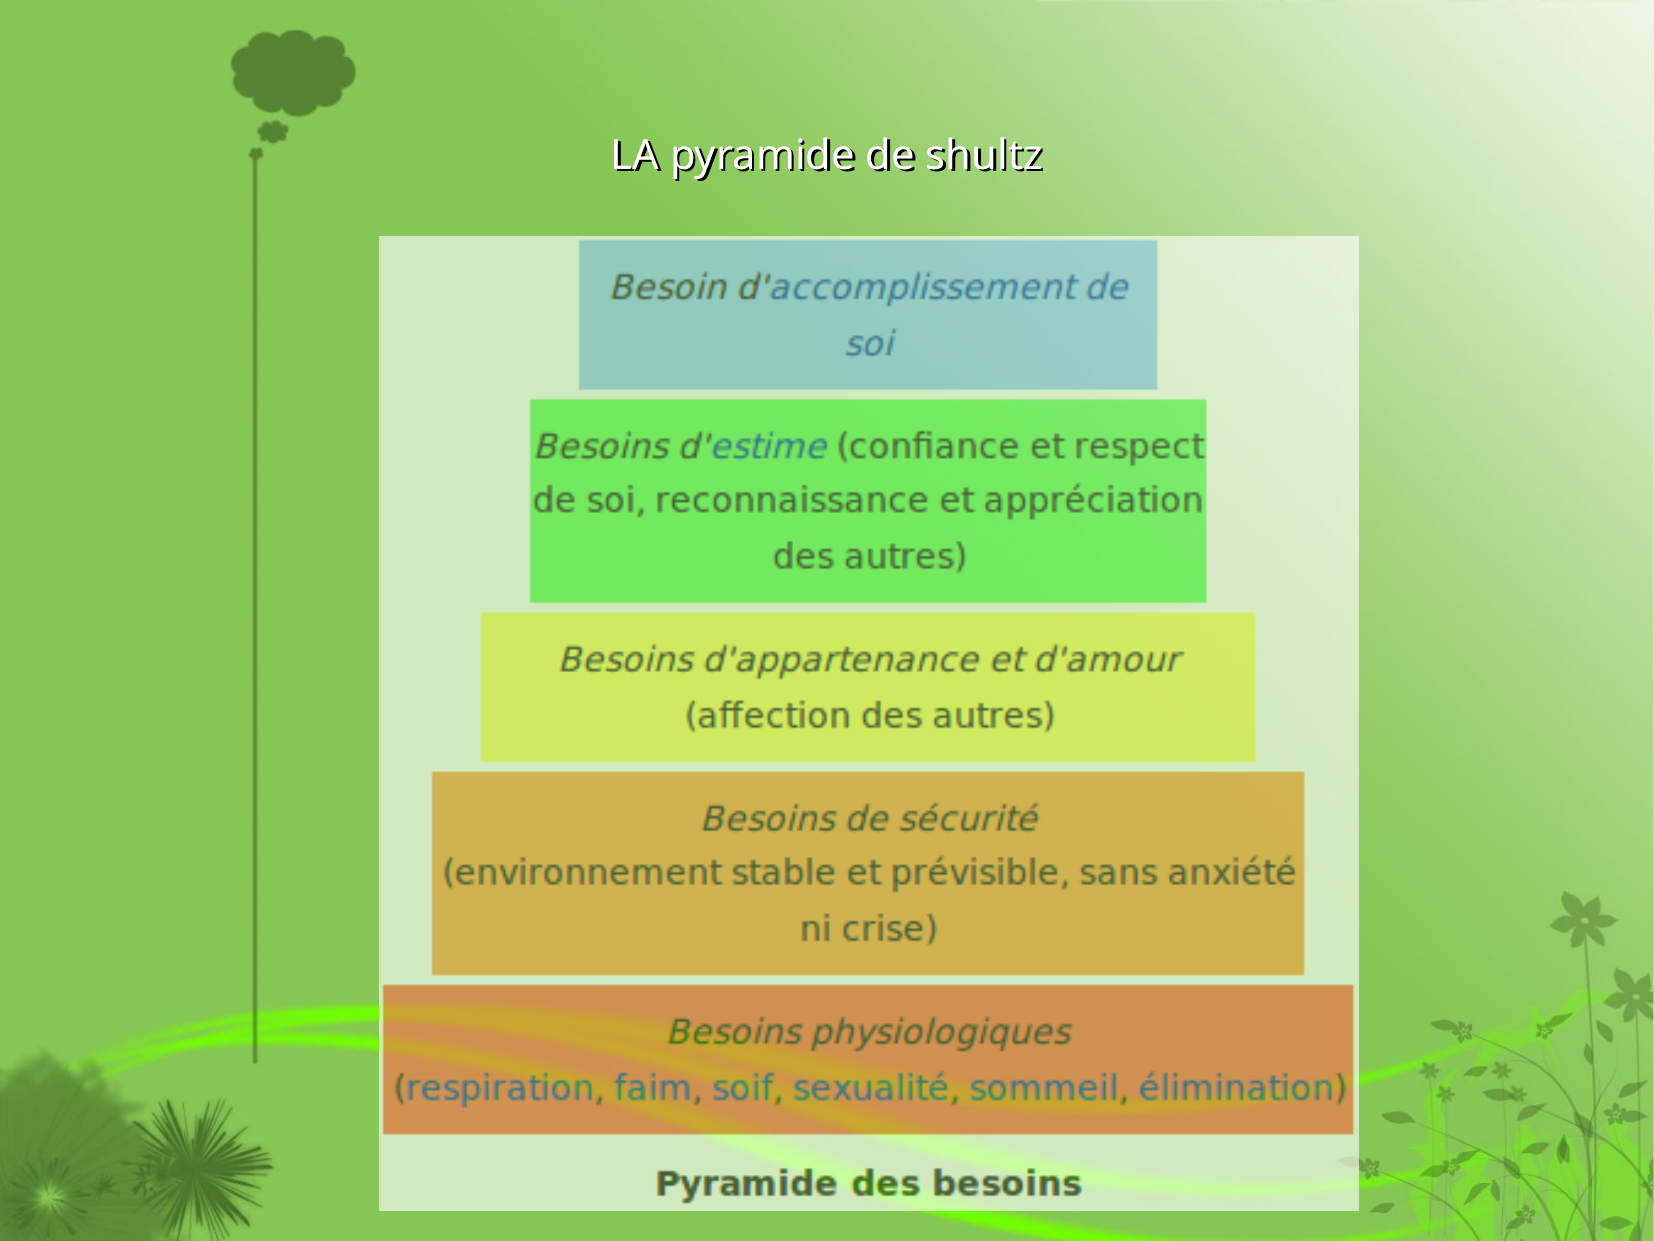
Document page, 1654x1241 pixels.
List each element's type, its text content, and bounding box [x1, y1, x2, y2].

picture [0, 0, 1654, 1241]
title LA pyramide de shultz [82, 49, 1571, 257]
